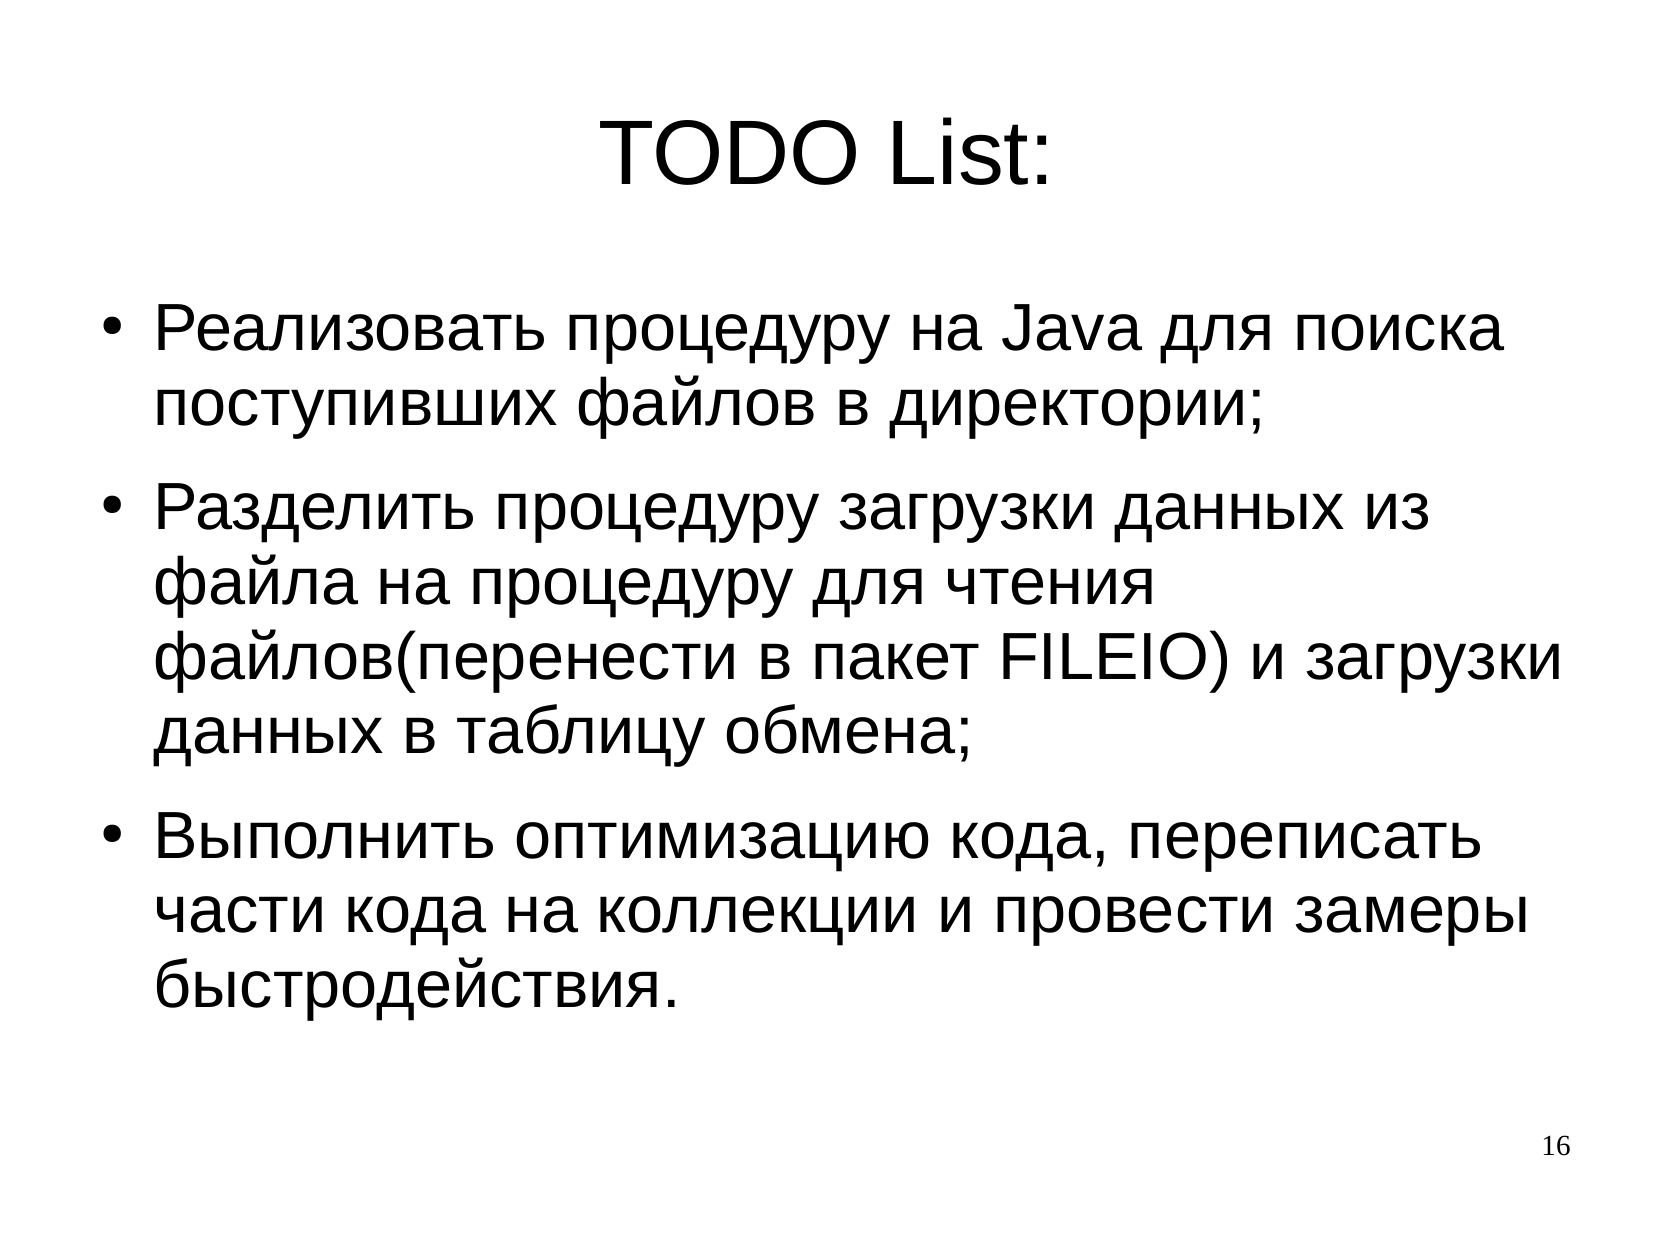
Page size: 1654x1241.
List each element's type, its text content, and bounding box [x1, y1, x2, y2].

list Реализовать процедуру на Java для поиска поступивших файлов в директории; Разделить процедуру загрузки данных из файла на процедуру для чтения файлов(перенести в пакет FILEIO) и загрузки данных в таблицу обмена; Выполнить оптимизацию кода, переписать части кода на коллекции и провести замеры быстродействия. [82, 290, 1571, 1109]
title TODO List: [82, 49, 1571, 257]
